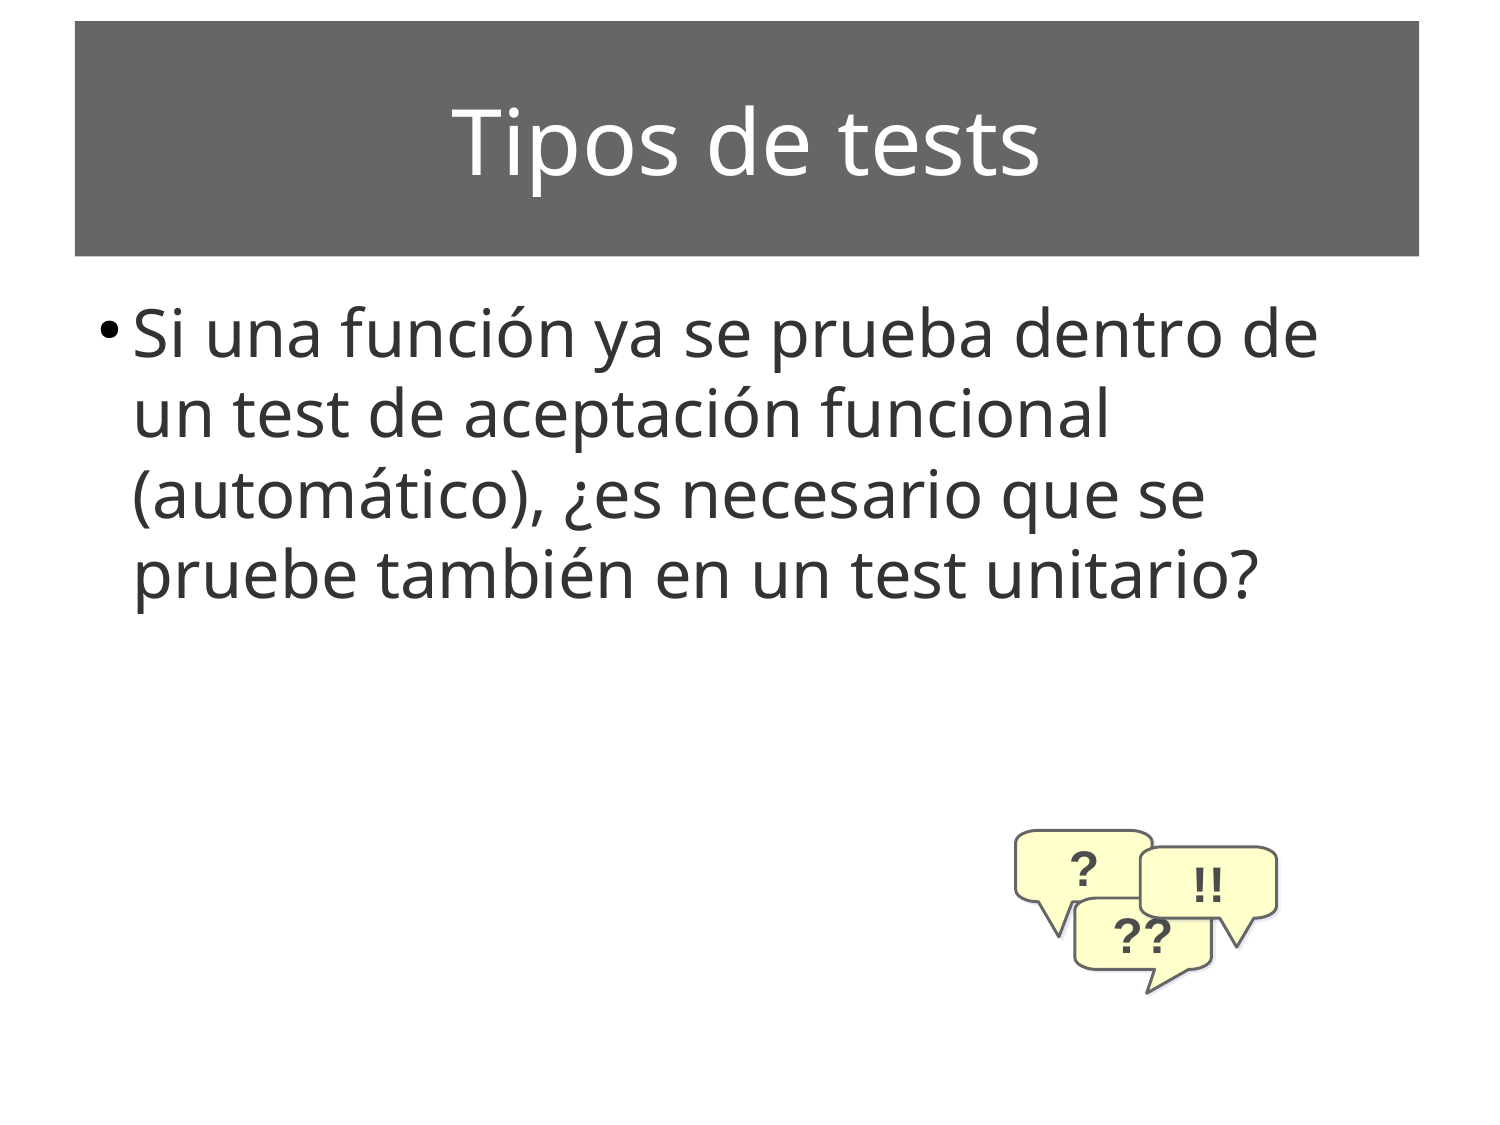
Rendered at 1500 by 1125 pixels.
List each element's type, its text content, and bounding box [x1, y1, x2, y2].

list Si una función ya se prueba dentro de un test de aceptación funcional (automático), ¿es necesario que se pruebe también en un test unitario? [82, 283, 1418, 957]
text_box !! [1140, 846, 1277, 948]
text_box ? [1015, 830, 1153, 937]
text_box ?? [1074, 897, 1212, 994]
title Tipos de tests [74, 21, 1420, 257]
